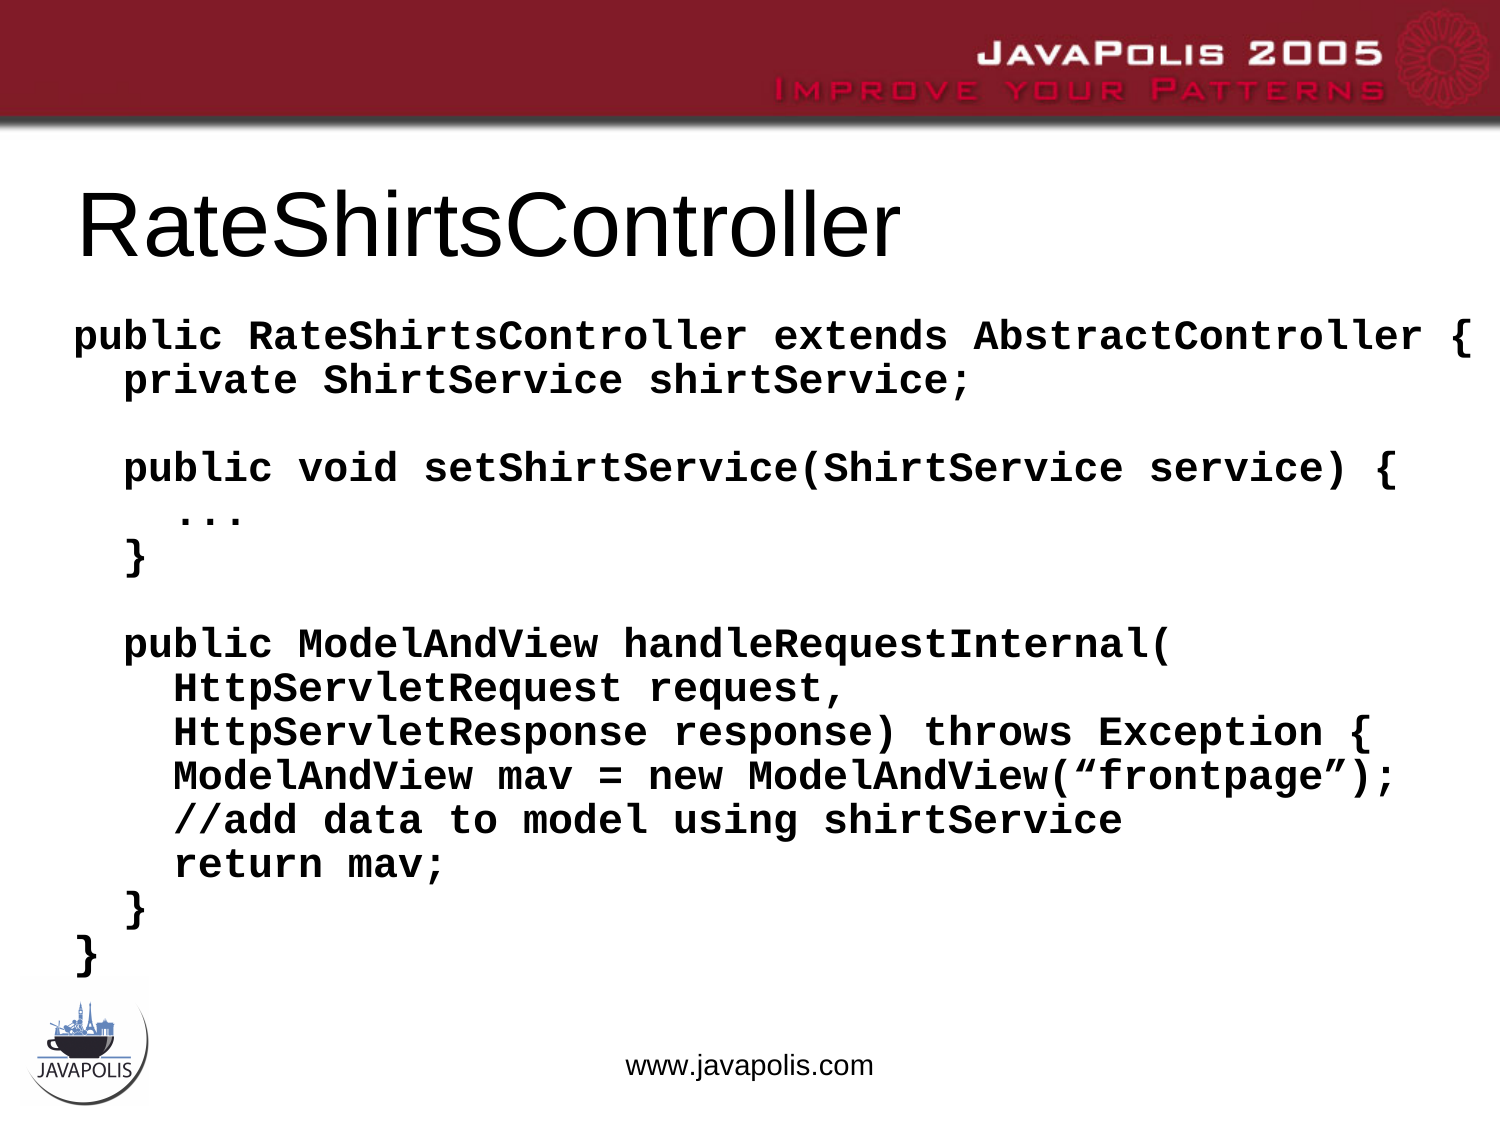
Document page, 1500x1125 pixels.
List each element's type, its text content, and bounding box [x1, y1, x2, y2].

title RateShirtsController [76, 148, 1424, 279]
text_box public RateShirtsController extends AbstractController { private ShirtService shirtService; public void setShirtService(ShirtService service) { ... } public ModelAndView handleRequestInternal( HttpServletRequest request, HttpServletResponse response) throws Exception { ModelAndView mav = new ModelAndView(“frontpage”); //add data to model using shirtService return mav; } } [59, 308, 1500, 996]
picture [20, 976, 149, 1106]
picture [0, 0, 1500, 140]
